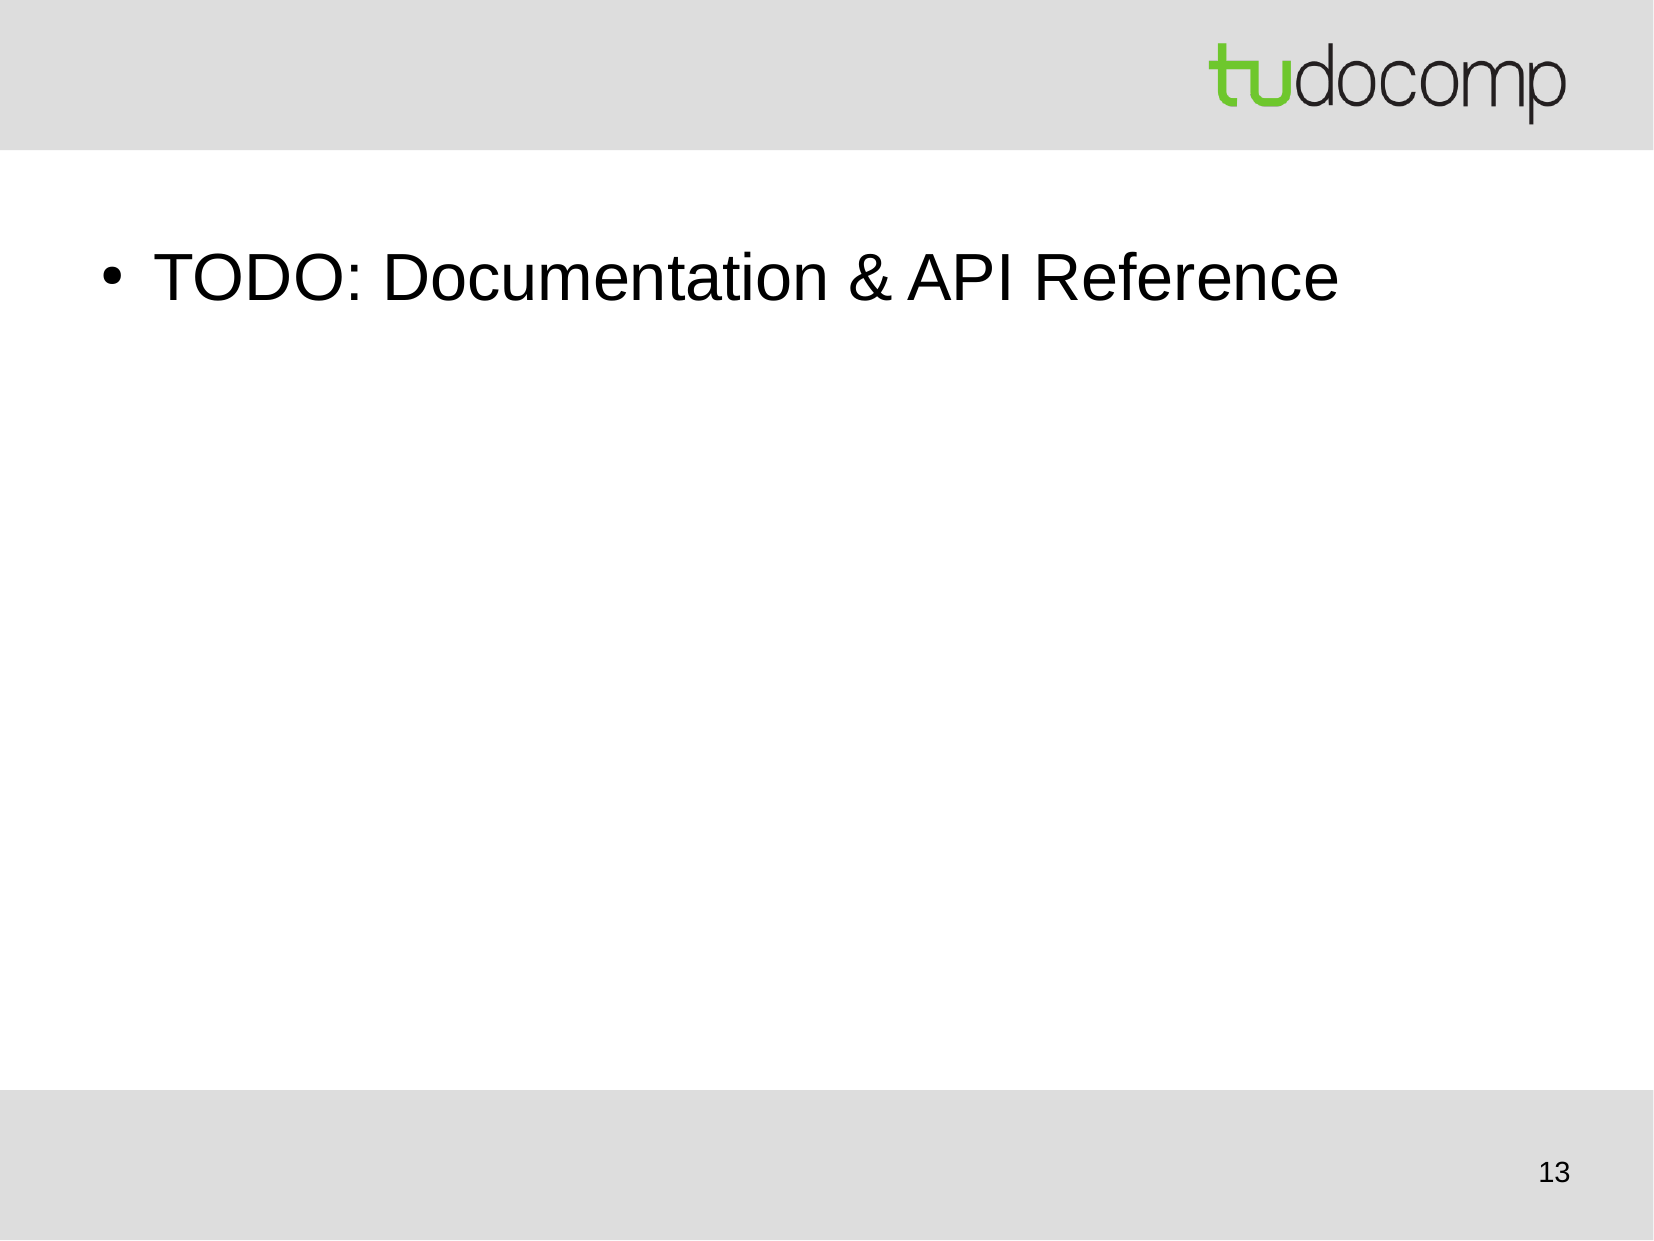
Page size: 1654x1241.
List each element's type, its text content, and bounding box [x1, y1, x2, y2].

list TODO: Documentation & API Reference [82, 240, 1571, 976]
picture [1203, 37, 1571, 130]
